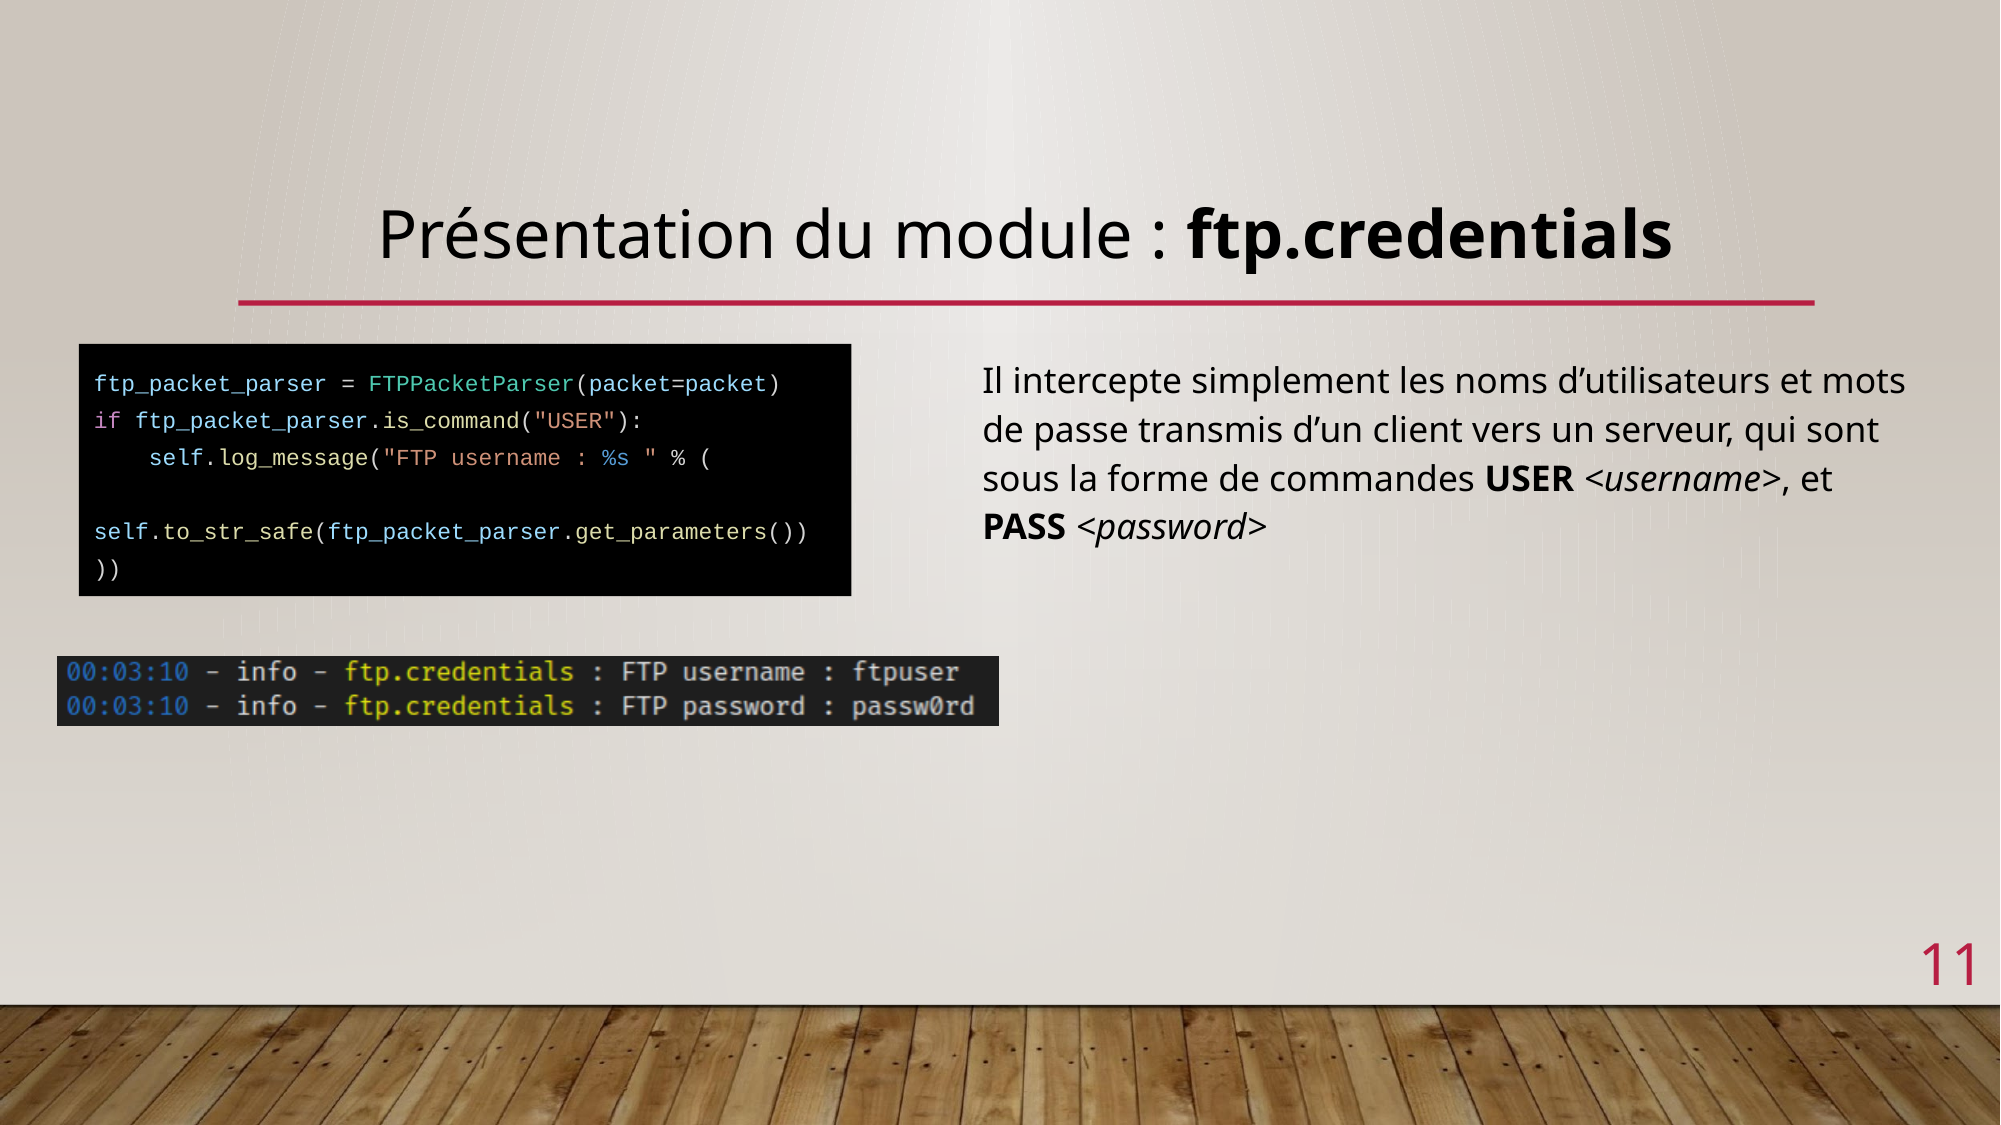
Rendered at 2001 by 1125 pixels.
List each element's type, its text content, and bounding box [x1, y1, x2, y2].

slide_number <number> [1866, 920, 2000, 1003]
title Présentation du module : ftp.credentials [238, 193, 1814, 297]
text_box ftp_packet_parser = FTPPacketParser(packet=packet) if ftp_packet_parser.is_command("USER"): self.log_message("FTP username : %s " % ( self.to_str_safe(ftp_packet_parser.get_parameters()) )) [78, 343, 852, 597]
picture [57, 656, 999, 726]
picture [0, 1005, 2000, 1125]
list Il intercepte simplement les noms d’utilisateurs et mots de passe transmis d’un client vers un serveur, qui sont sous la forme de commandes USER <username>, et PASS <password> [967, 343, 1941, 523]
